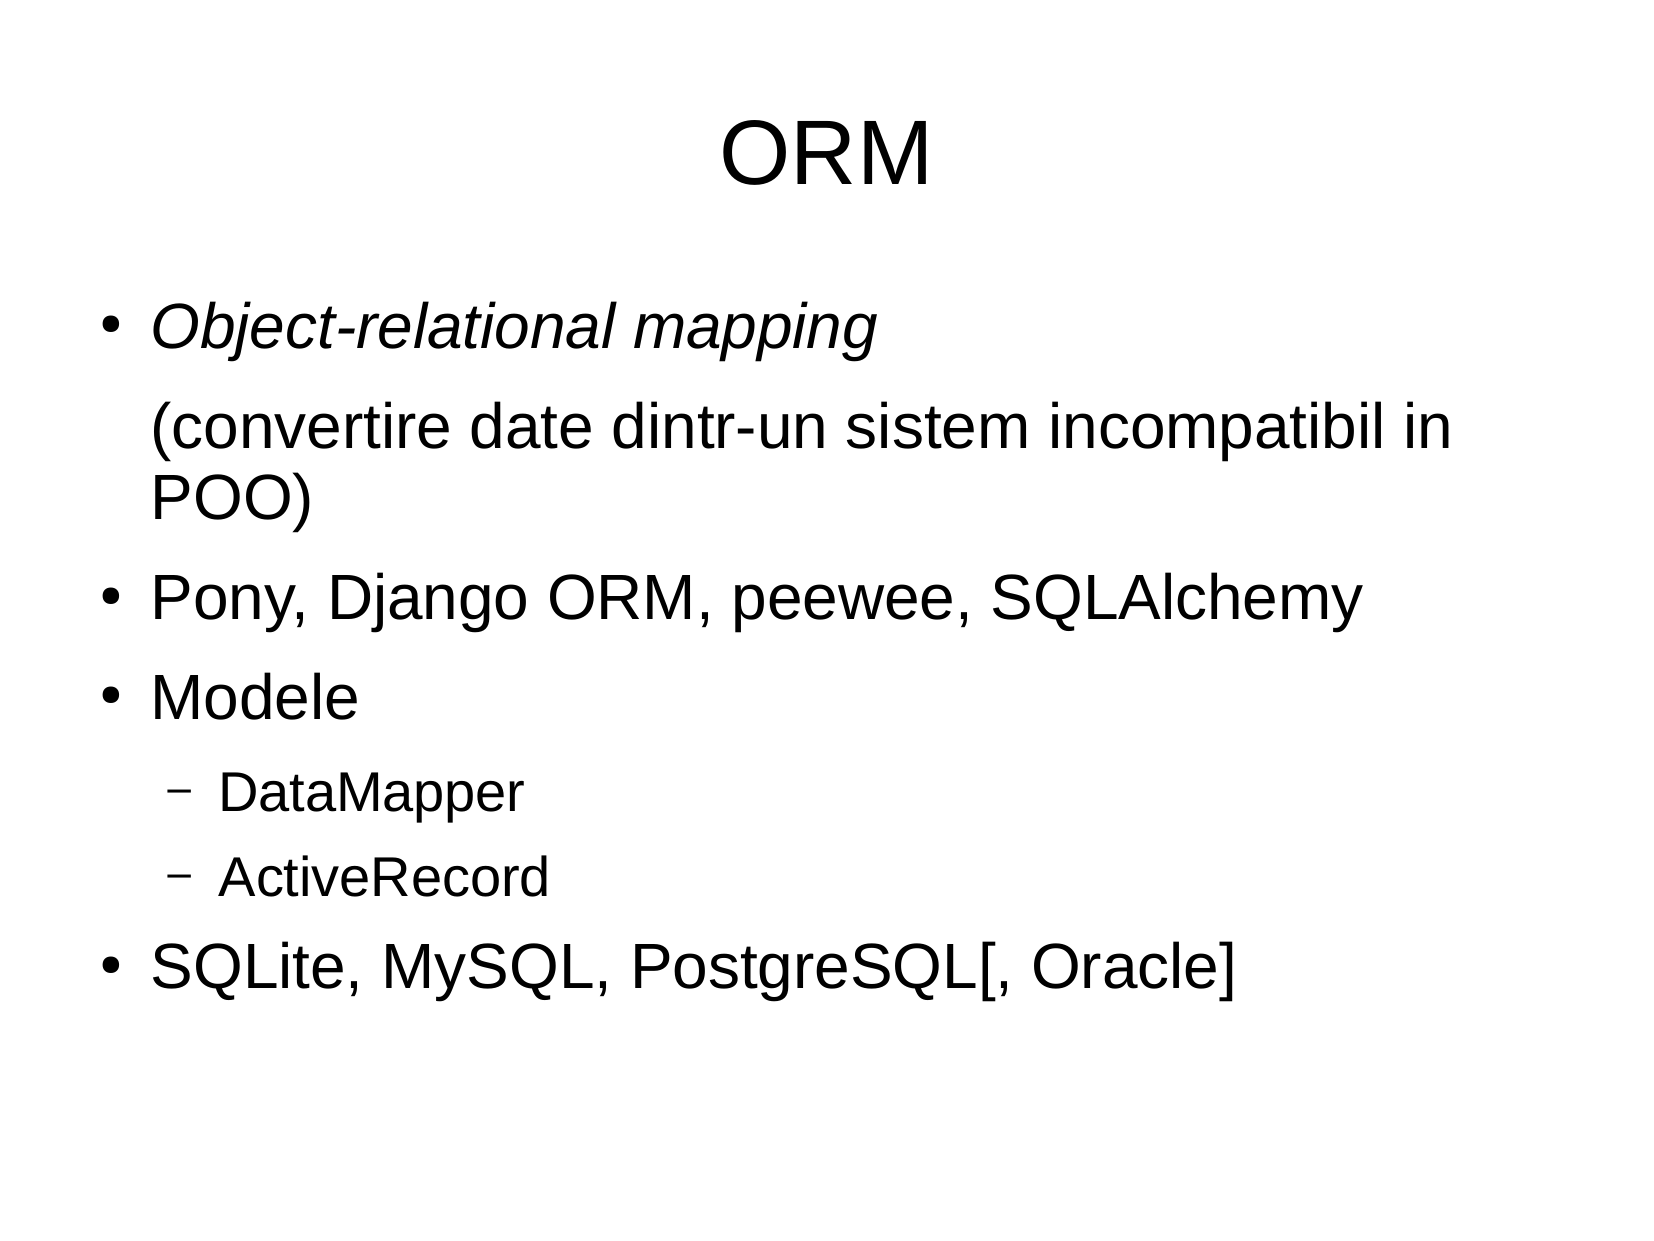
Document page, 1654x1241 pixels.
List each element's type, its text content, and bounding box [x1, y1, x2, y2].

list Object-relational mapping (convertire date dintr-un sistem incompatibil in POO) Pony, Django ORM, peewee, SQLAlchemy Modele DataMapper ActiveRecord SQLite, MySQL, PostgreSQL[, Oracle] [82, 290, 1571, 1010]
title ORM [82, 49, 1571, 257]
